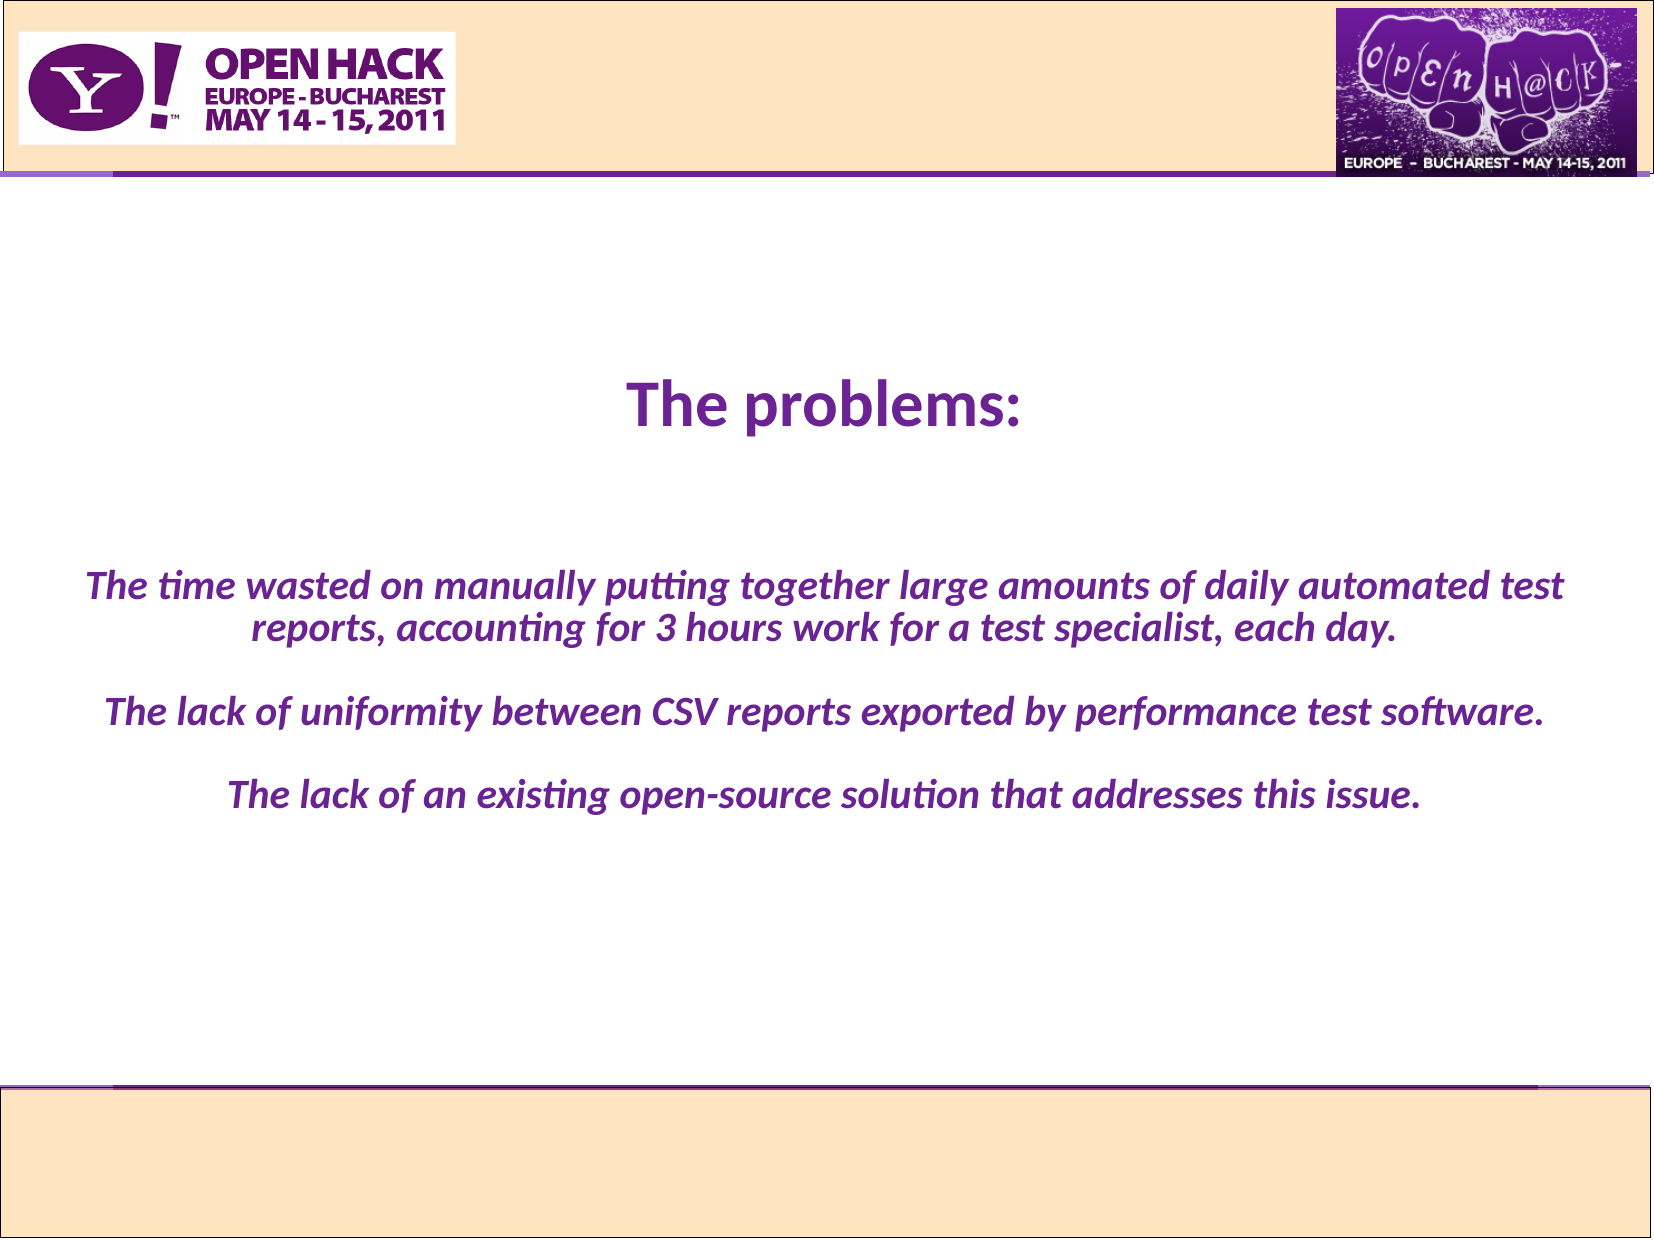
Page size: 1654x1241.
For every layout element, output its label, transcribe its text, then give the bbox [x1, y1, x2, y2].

text_box [0, 1087, 1651, 1238]
text_box [3, 0, 1654, 174]
picture [1336, 8, 1637, 177]
subtitle The problems: The time wasted on manually putting together large amounts of daily automated test reports, accounting for 3 hours work for a test specialist, each day. The lack of uniformity between CSV reports exported by performance test software. The lack of an existing open-source solution that addresses this issue. [37, 225, 1613, 1013]
picture [18, 31, 456, 145]
